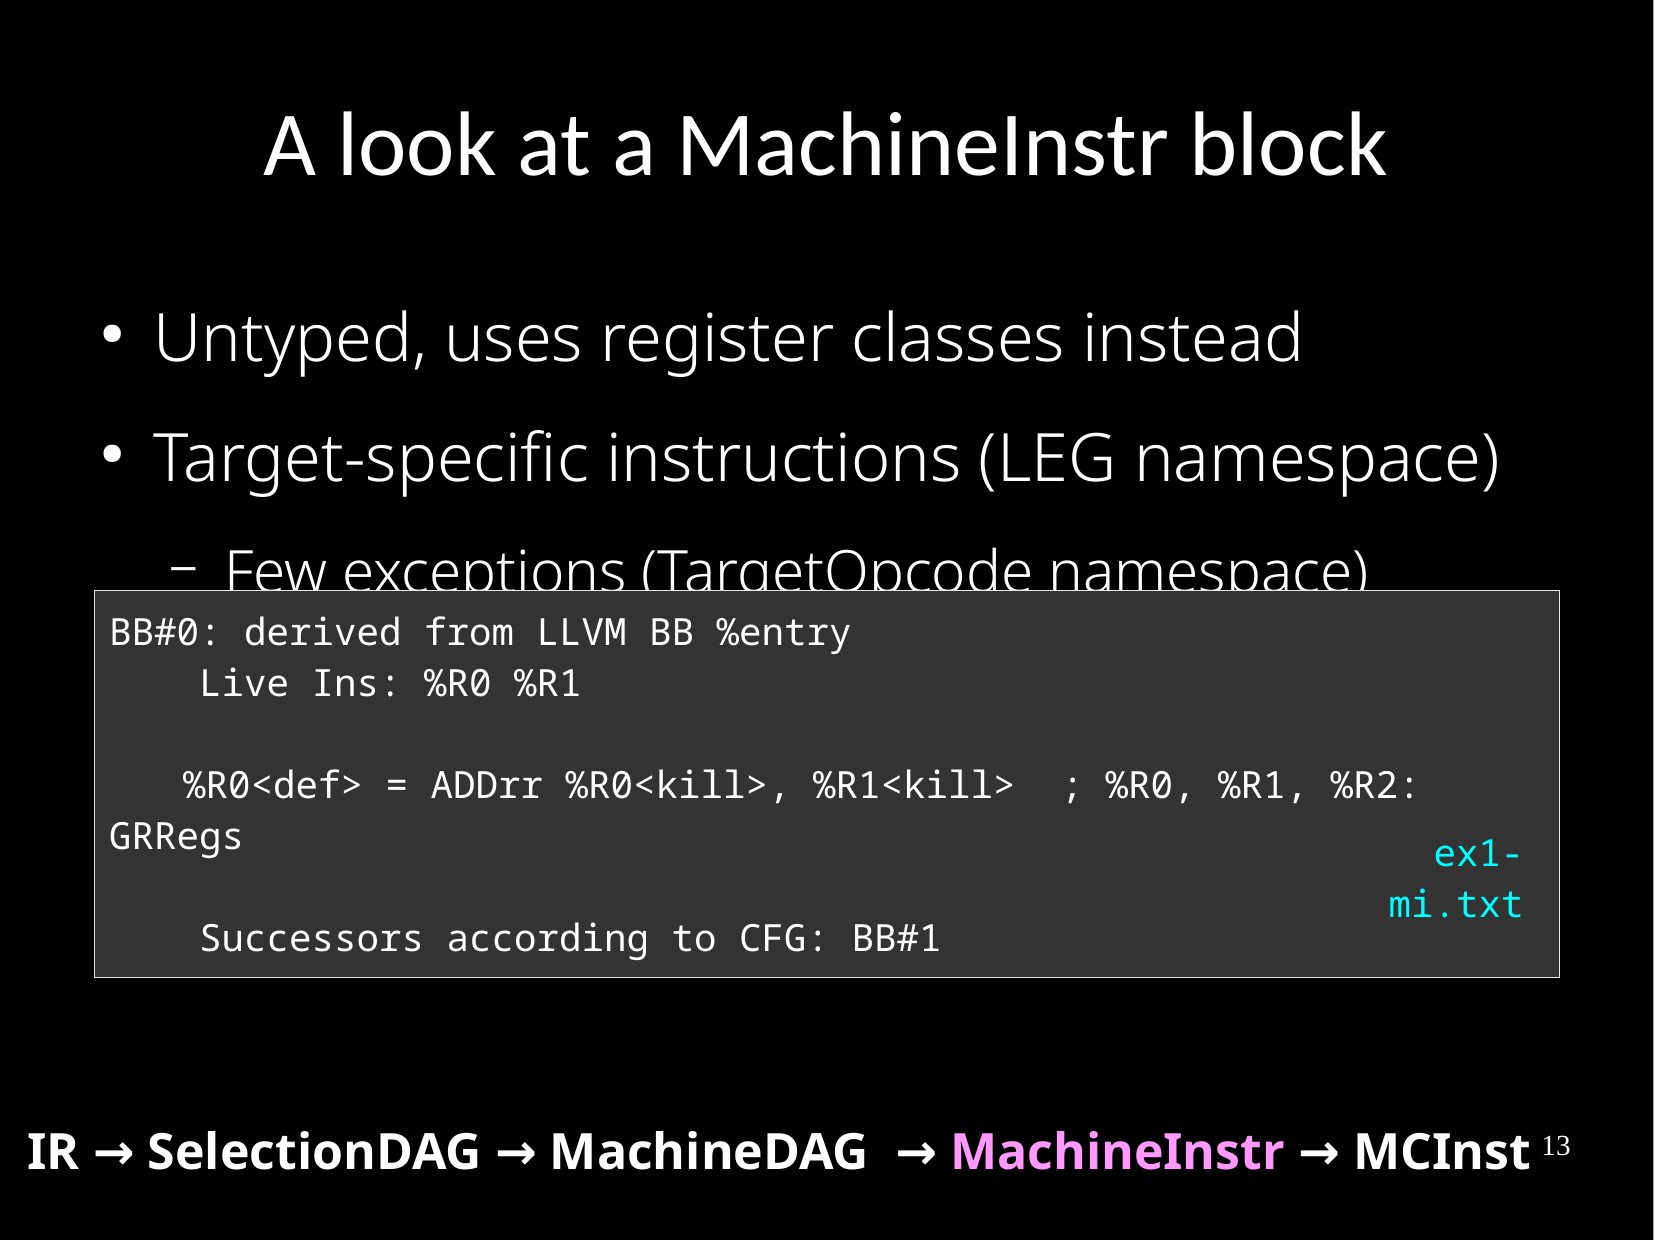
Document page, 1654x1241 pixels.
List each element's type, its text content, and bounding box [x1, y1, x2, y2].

text_box IR → SelectionDAG → MachineDAG → MachineInstr → MCInst [0, 1116, 1560, 1199]
text_box BB#0: derived from LLVM BB %entry Live Ins: %R0 %R1 %R0<def> = ADDrr %R0<kill>, %R1<kill> ; %R0, %R1, %R2: GRRegs Successors according to CFG: BB#1 [94, 590, 1560, 885]
text_box ex1-mi.txt [1311, 826, 1536, 871]
title A look at a MachineInstr block [82, 49, 1571, 257]
list Untyped, uses register classes instead Target-specific instructions (LEG namespace) Few exceptions (TargetOpcode namespace) [82, 290, 1574, 745]
